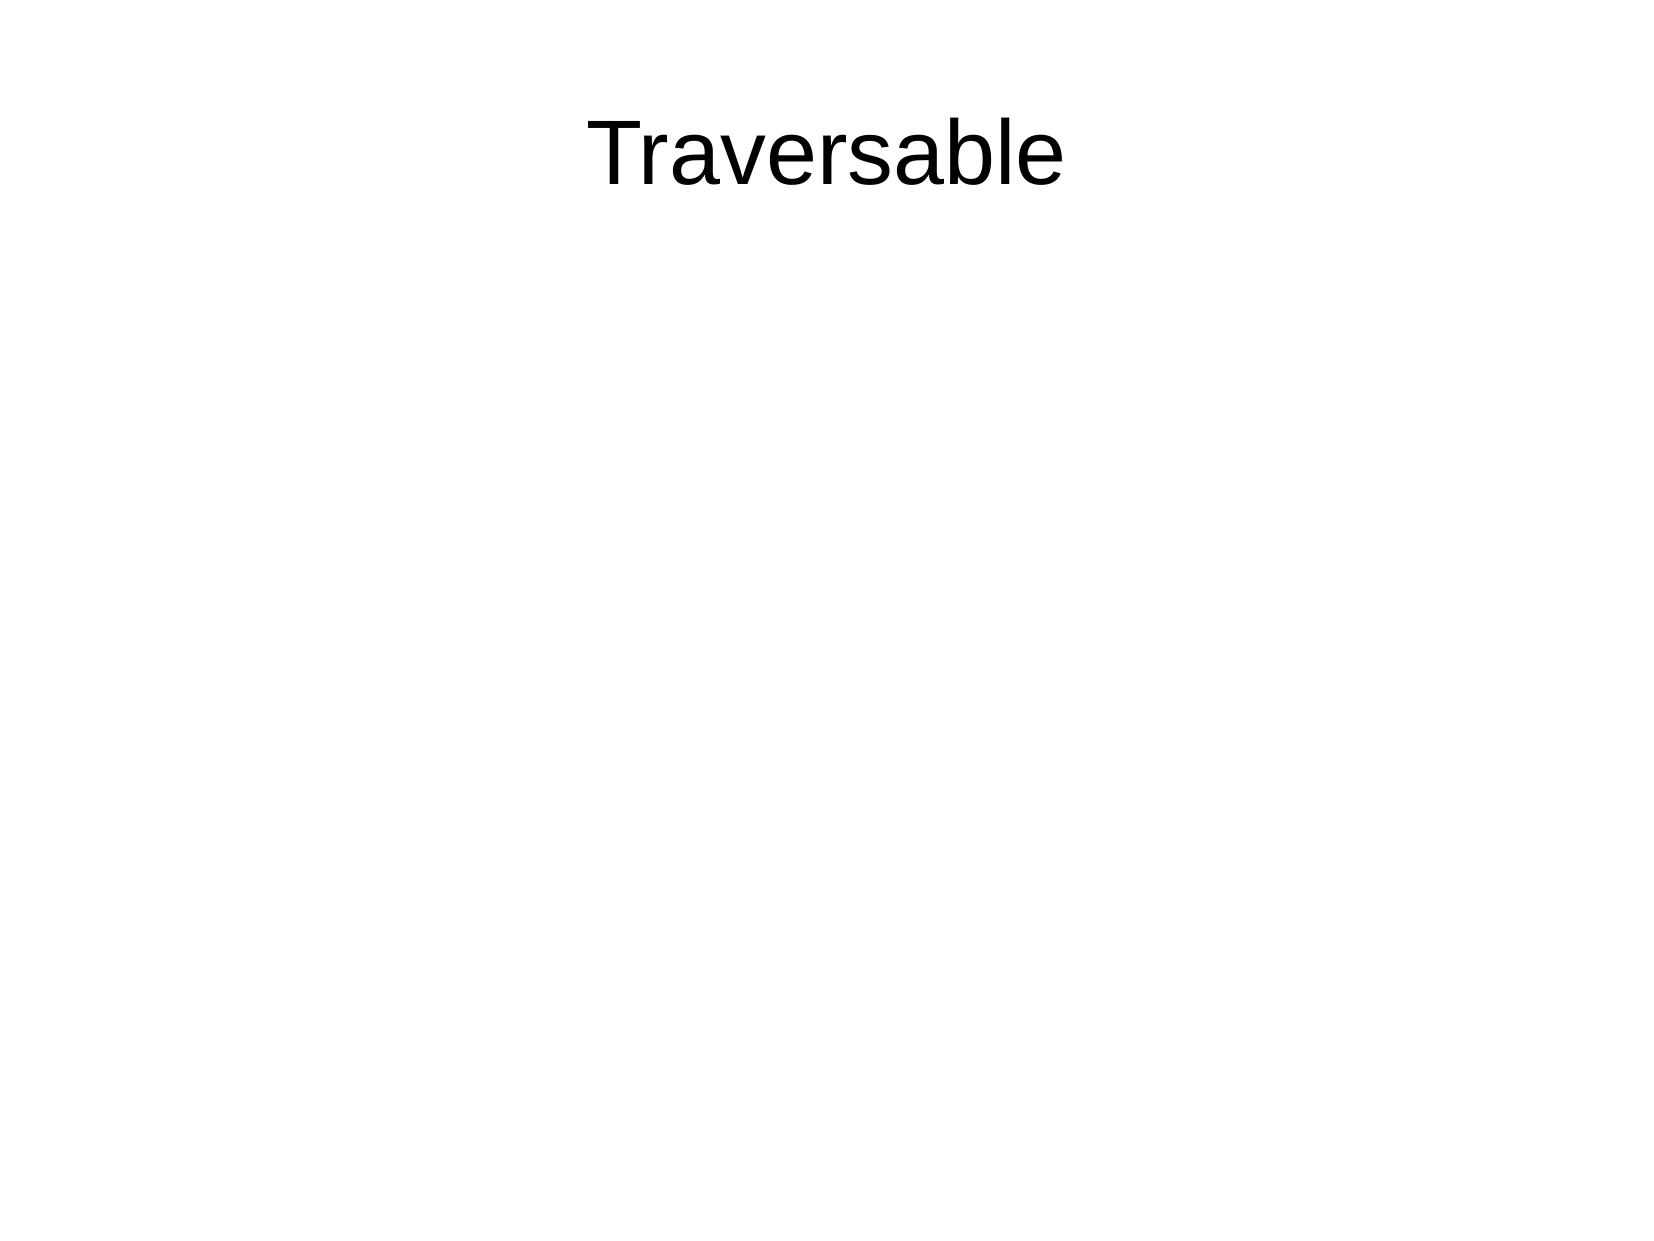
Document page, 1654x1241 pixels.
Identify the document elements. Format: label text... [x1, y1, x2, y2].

title Traversable [82, 49, 1571, 257]
